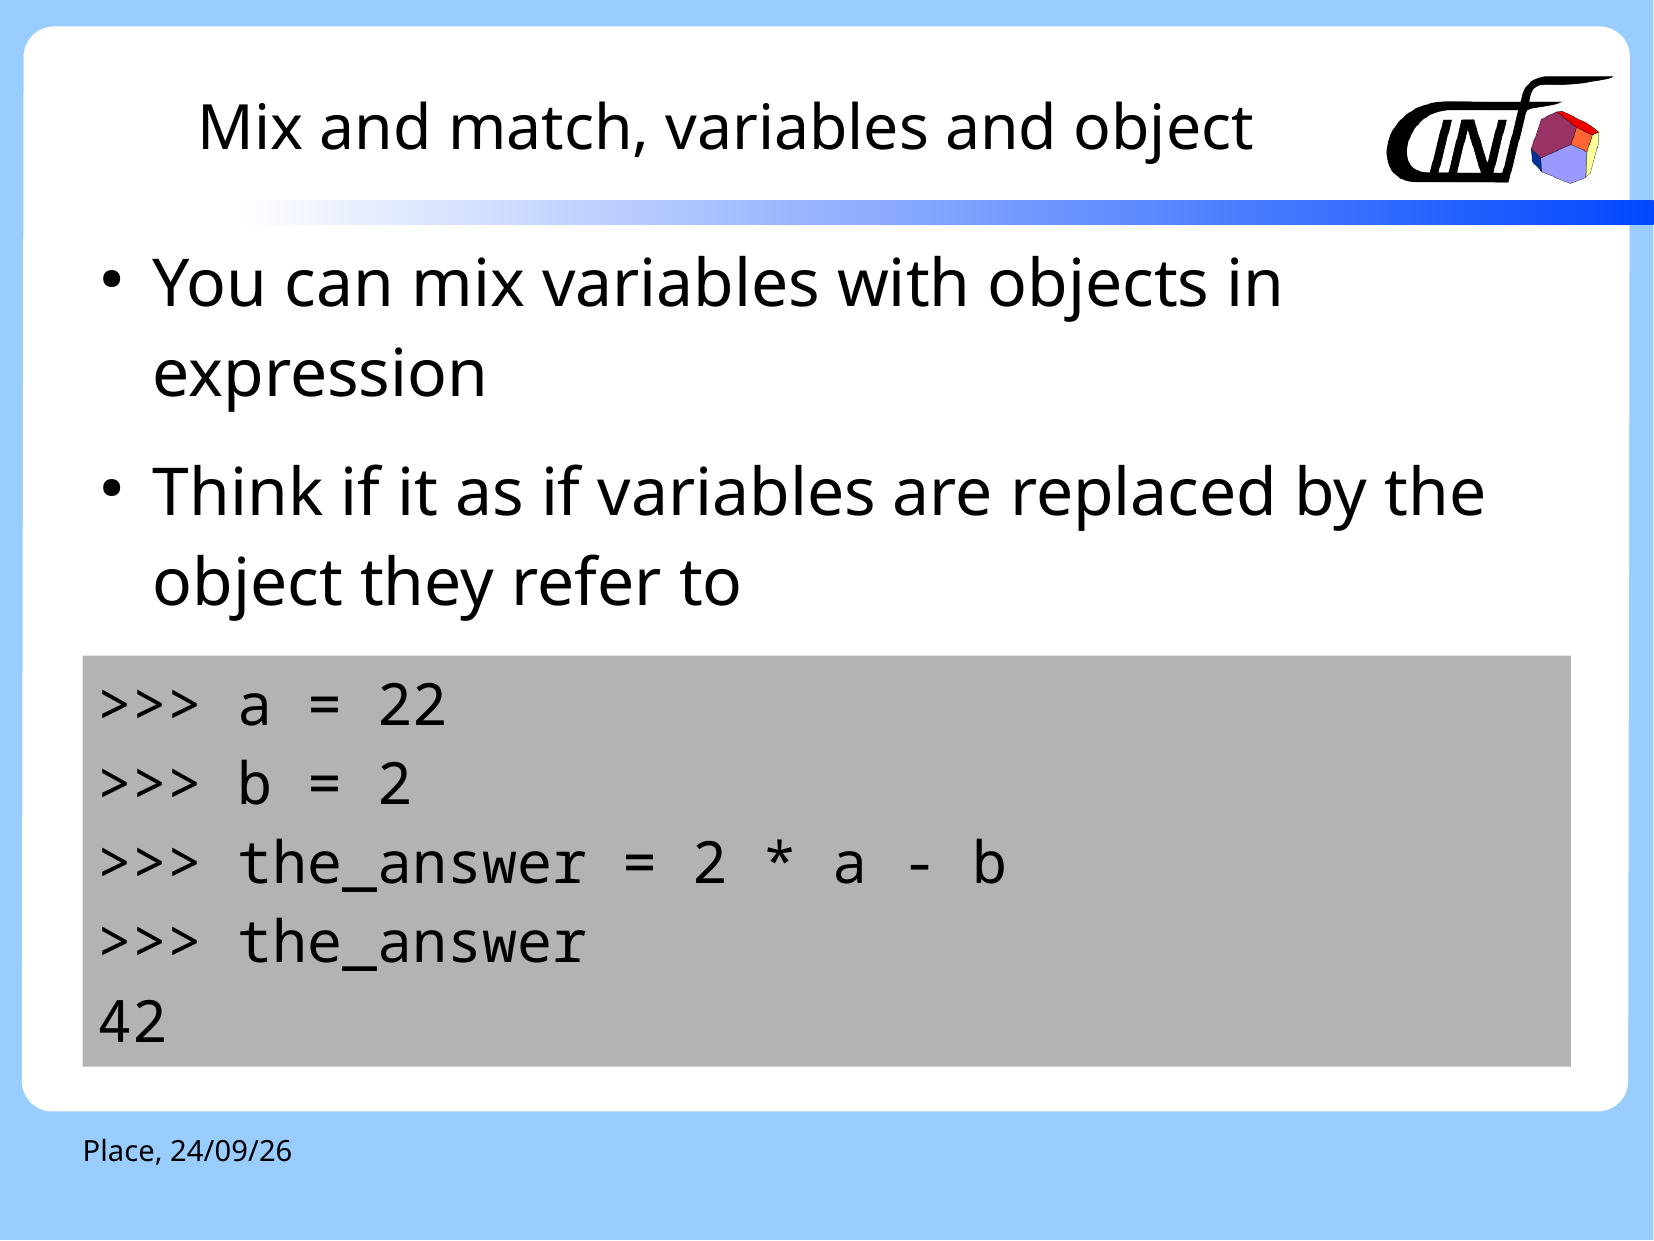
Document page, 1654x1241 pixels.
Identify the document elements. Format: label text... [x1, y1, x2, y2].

list You can mix variables with objects in expression Think if it as if variables are replaced by the object they refer to [82, 236, 1571, 626]
picture [1386, 76, 1613, 184]
title Mix and match, variables and object [82, 49, 1371, 201]
text_box >>> a = 22 >>> b = 2 >>> the_answer = 2 * a - b >>> the_answer 42 [82, 655, 1571, 1027]
table_header B [956, 201, 961, 224]
